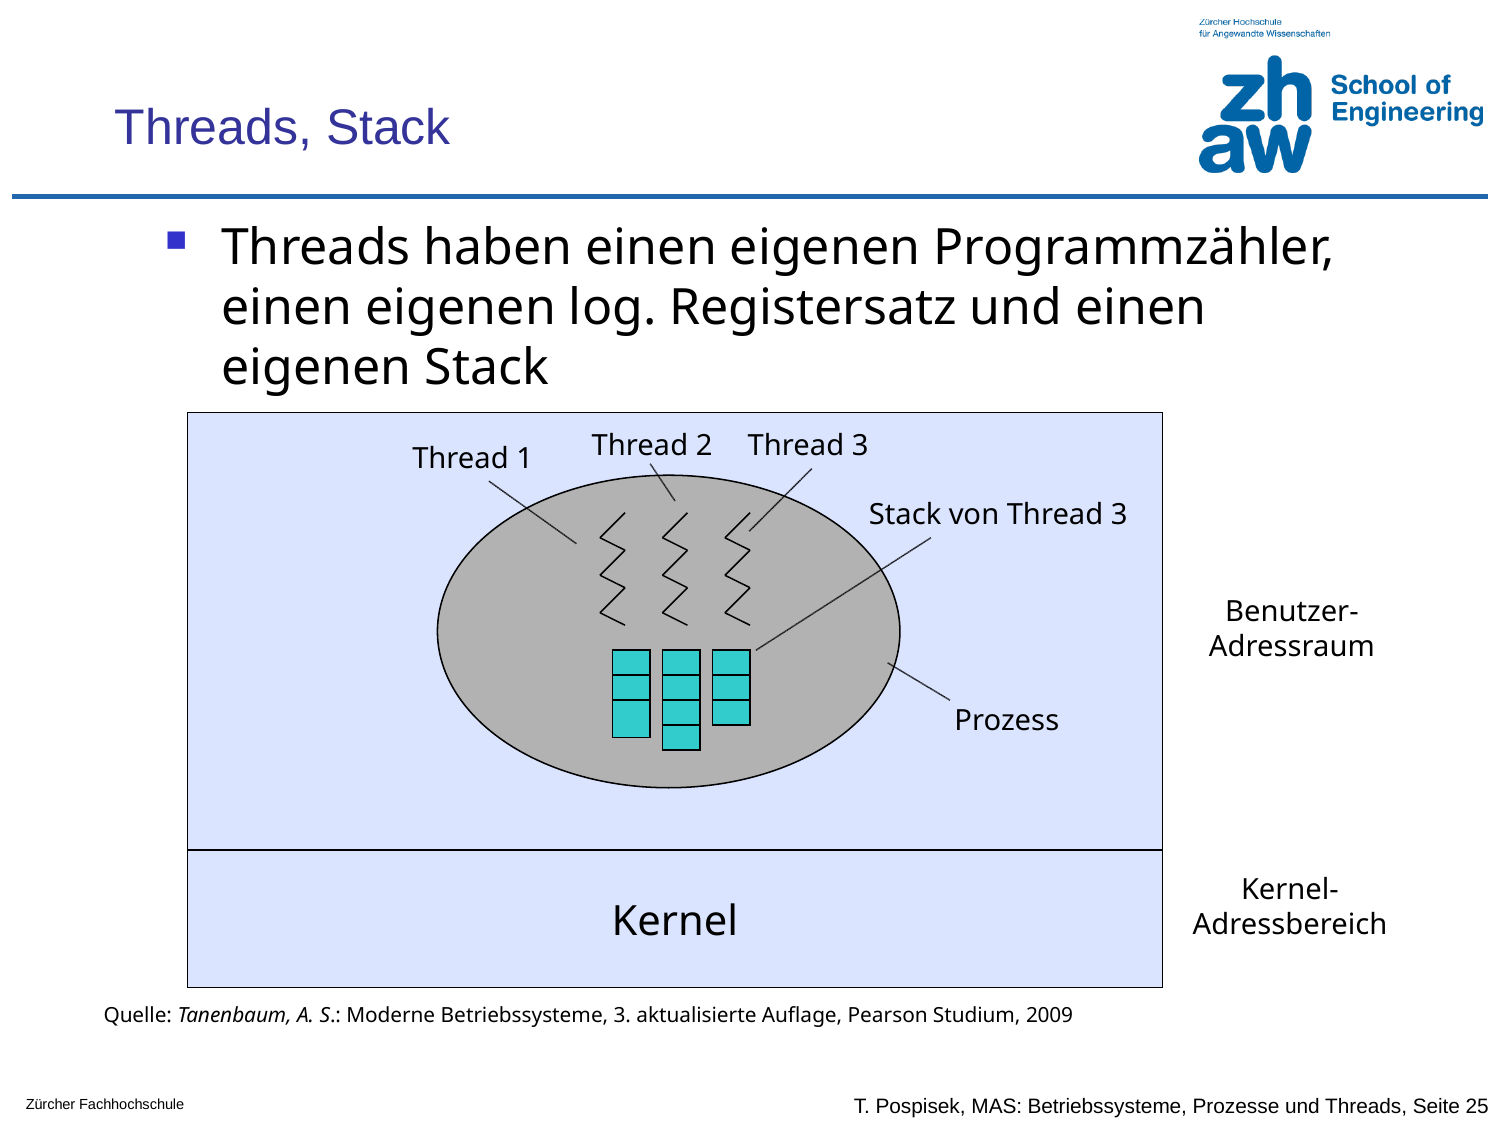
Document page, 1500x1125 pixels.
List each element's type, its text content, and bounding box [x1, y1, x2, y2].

title Threads, Stack [99, 50, 1379, 163]
text_box Benutzer- Adressraum [1194, 550, 1390, 670]
text_box Quelle: Tanenbaum, A. S.: Moderne Betriebssysteme, 3. aktualisierte Auflage, Pearson Studium, 2009 [88, 994, 1088, 1035]
picture [1199, 19, 1483, 173]
text_box Thread 2 [576, 419, 728, 470]
text_box Thread 3 [732, 419, 884, 470]
text_box [187, 412, 1163, 851]
list Threads haben einen eigenen Programmzähler, einen eigenen log. Registersatz und einen eigenen Stack [150, 207, 1412, 368]
text_box Thread 1 [397, 431, 549, 482]
text_box Prozess [939, 693, 1075, 744]
text_box Kernel [187, 851, 1163, 988]
text_box Stack von Thread 3 [854, 487, 1143, 538]
text_box Kernel- Adressbereich [1177, 862, 1403, 948]
